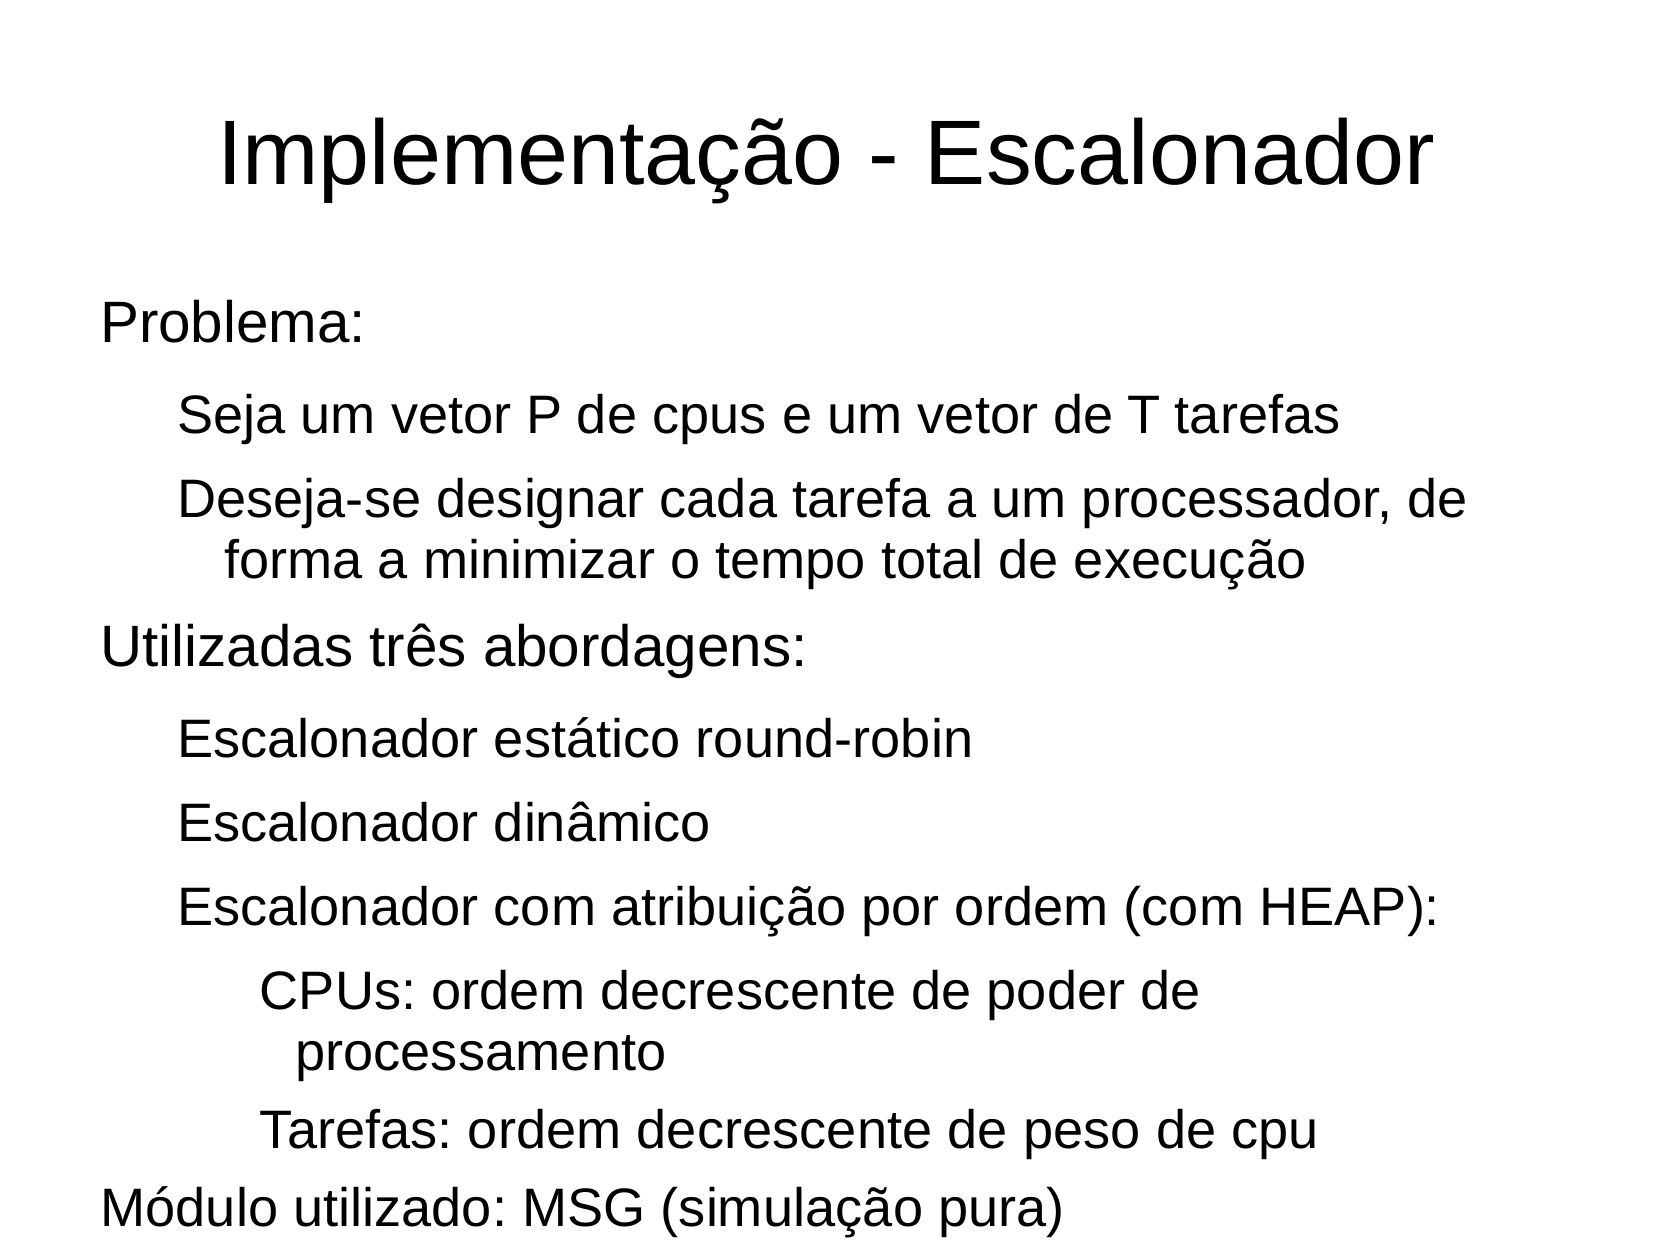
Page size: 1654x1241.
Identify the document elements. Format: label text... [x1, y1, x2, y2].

list Problema: Seja um vetor P de cpus e um vetor de T tarefas Deseja-se designar cada tarefa a um processador, de forma a minimizar o tempo total de execução Utilizadas três abordagens: Escalonador estático round-robin Escalonador dinâmico Escalonador com atribuição por ordem (com HEAP): CPUs: ordem decrescente de poder de processamento Tarefas: ordem decrescente de peso de cpu Módulo utilizado: MSG (simulação pura) [82, 290, 1571, 1239]
title Implementação - Escalonador [82, 56, 1571, 250]
